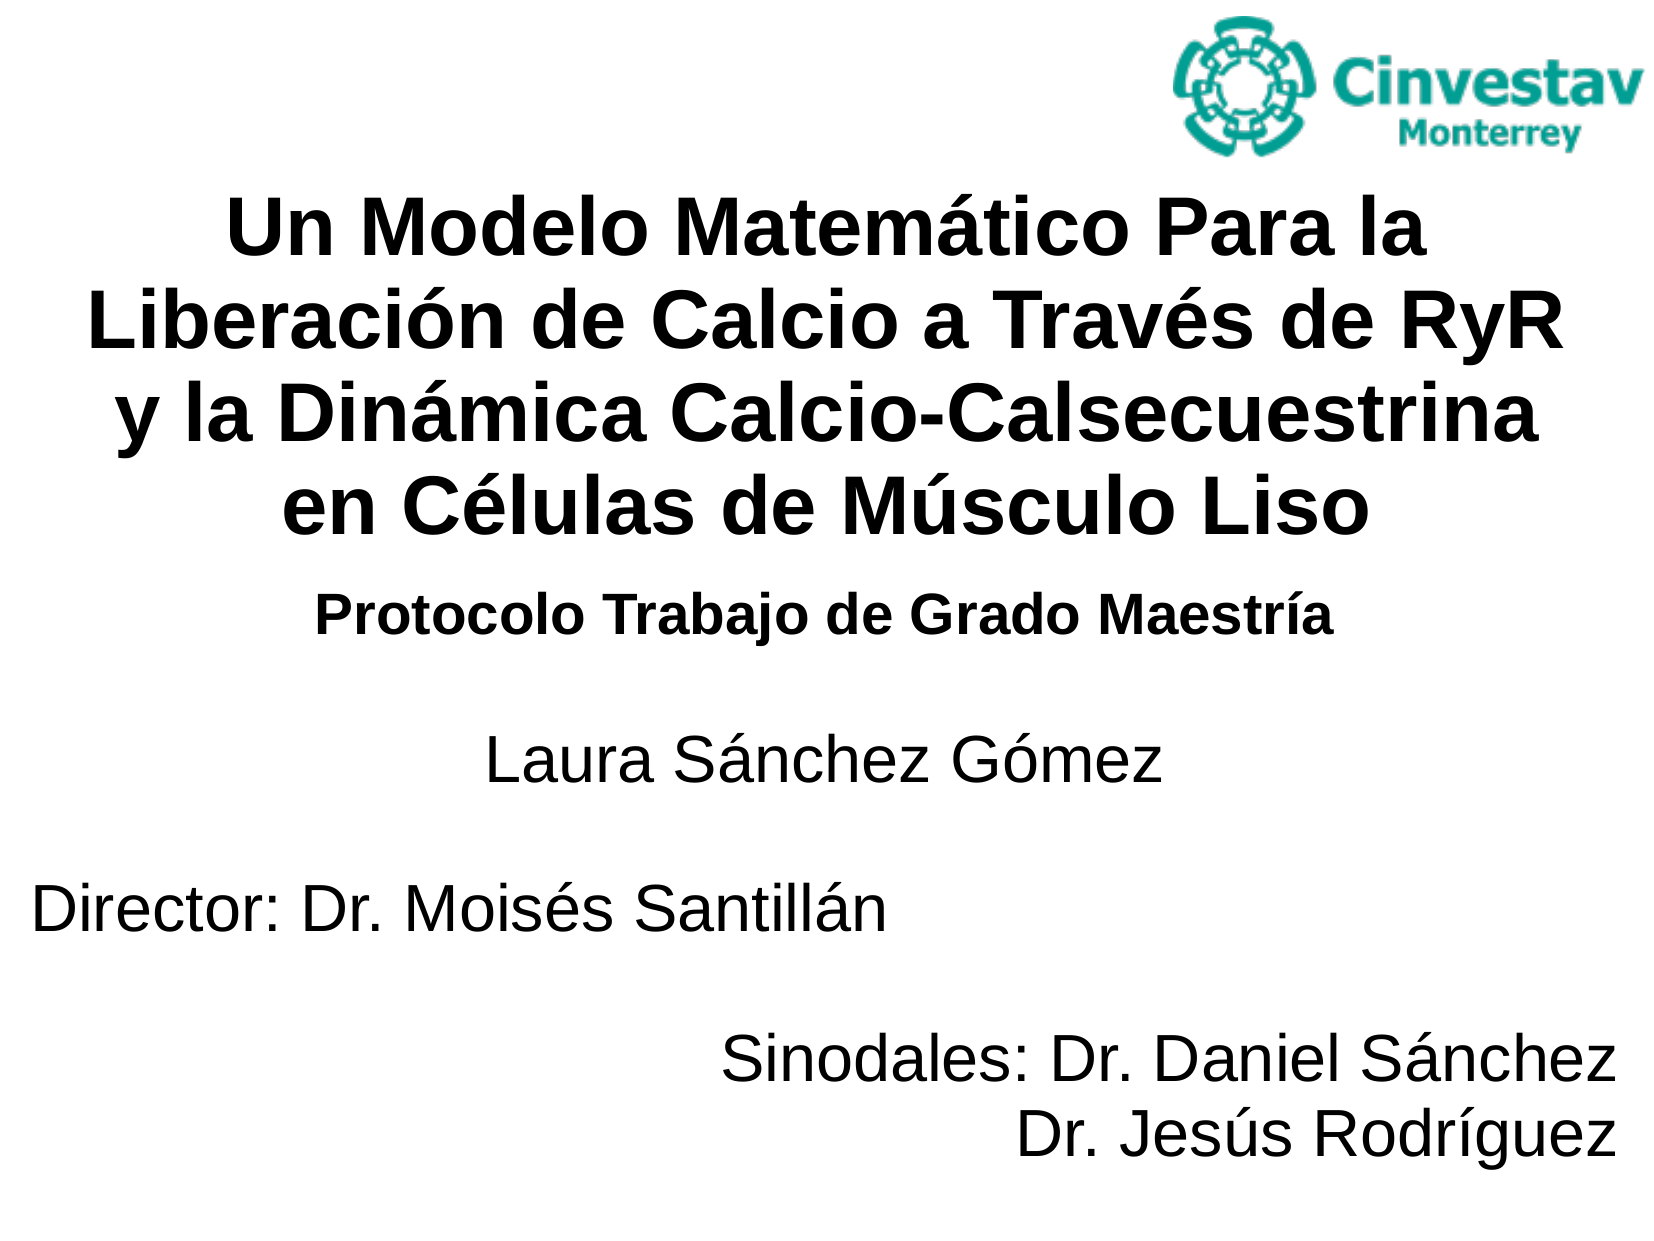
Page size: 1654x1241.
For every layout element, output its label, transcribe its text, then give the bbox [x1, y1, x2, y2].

title Un Modelo Matemático Para la Liberación de Calcio a Través de RyR y la Dinámica Calcio-Calsecuestrina en Células de Músculo Liso [82, 180, 1571, 554]
picture [1173, 16, 1654, 181]
subtitle Protocolo Trabajo de Grado Maestría Laura Sánchez Gómez Director: Dr. Moisés Santillán Sinodales: Dr. Daniel Sánchez Dr. Jesús Rodríguez [30, 581, 1621, 1241]
